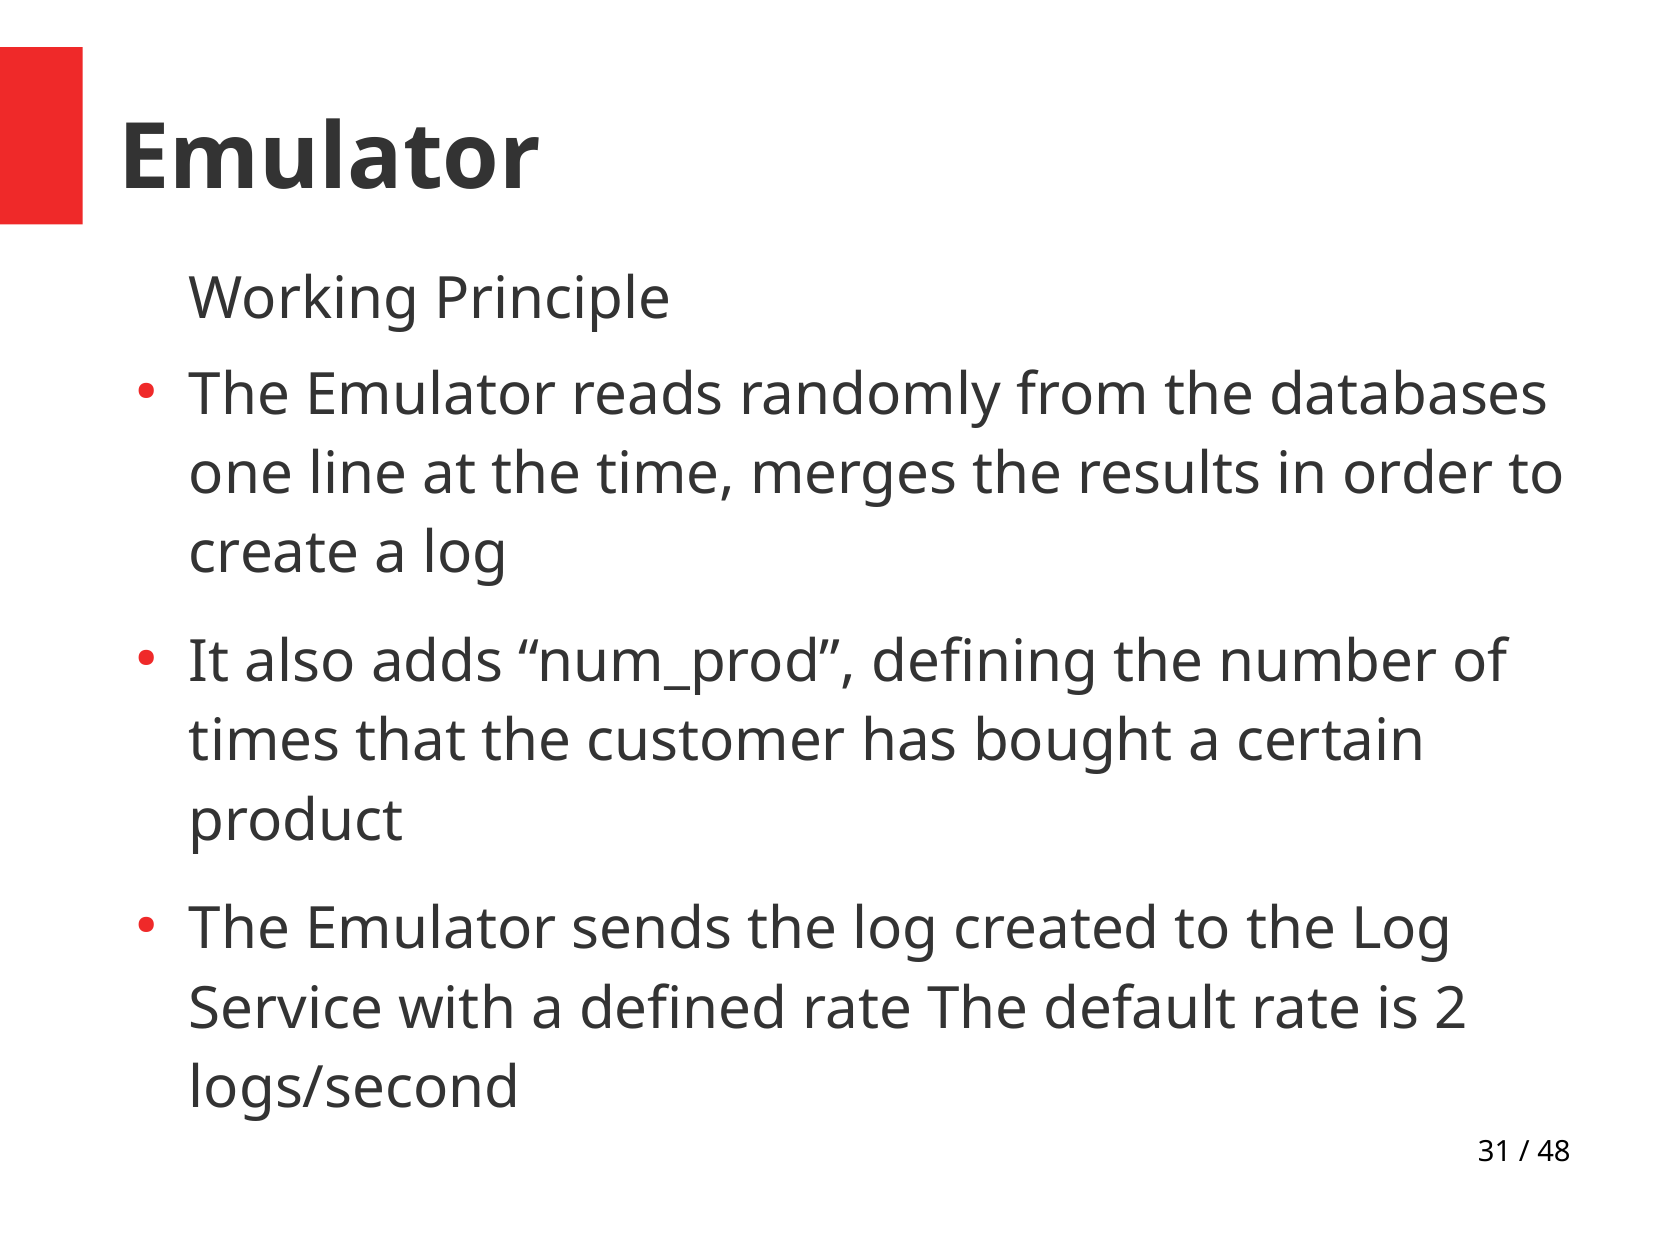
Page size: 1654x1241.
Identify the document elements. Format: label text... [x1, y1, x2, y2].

list Working Principle [118, 256, 1276, 353]
title Emulator [118, 49, 1571, 257]
list The Emulator reads randomly from the databases one line at the time, merges the results in order to create a log It also adds “num_prod”, defining the number of times that the customer has bought a certain product The Emulator sends the log created to the Log Service with a defined rate The default rate is 2 logs/second [118, 352, 1576, 1072]
